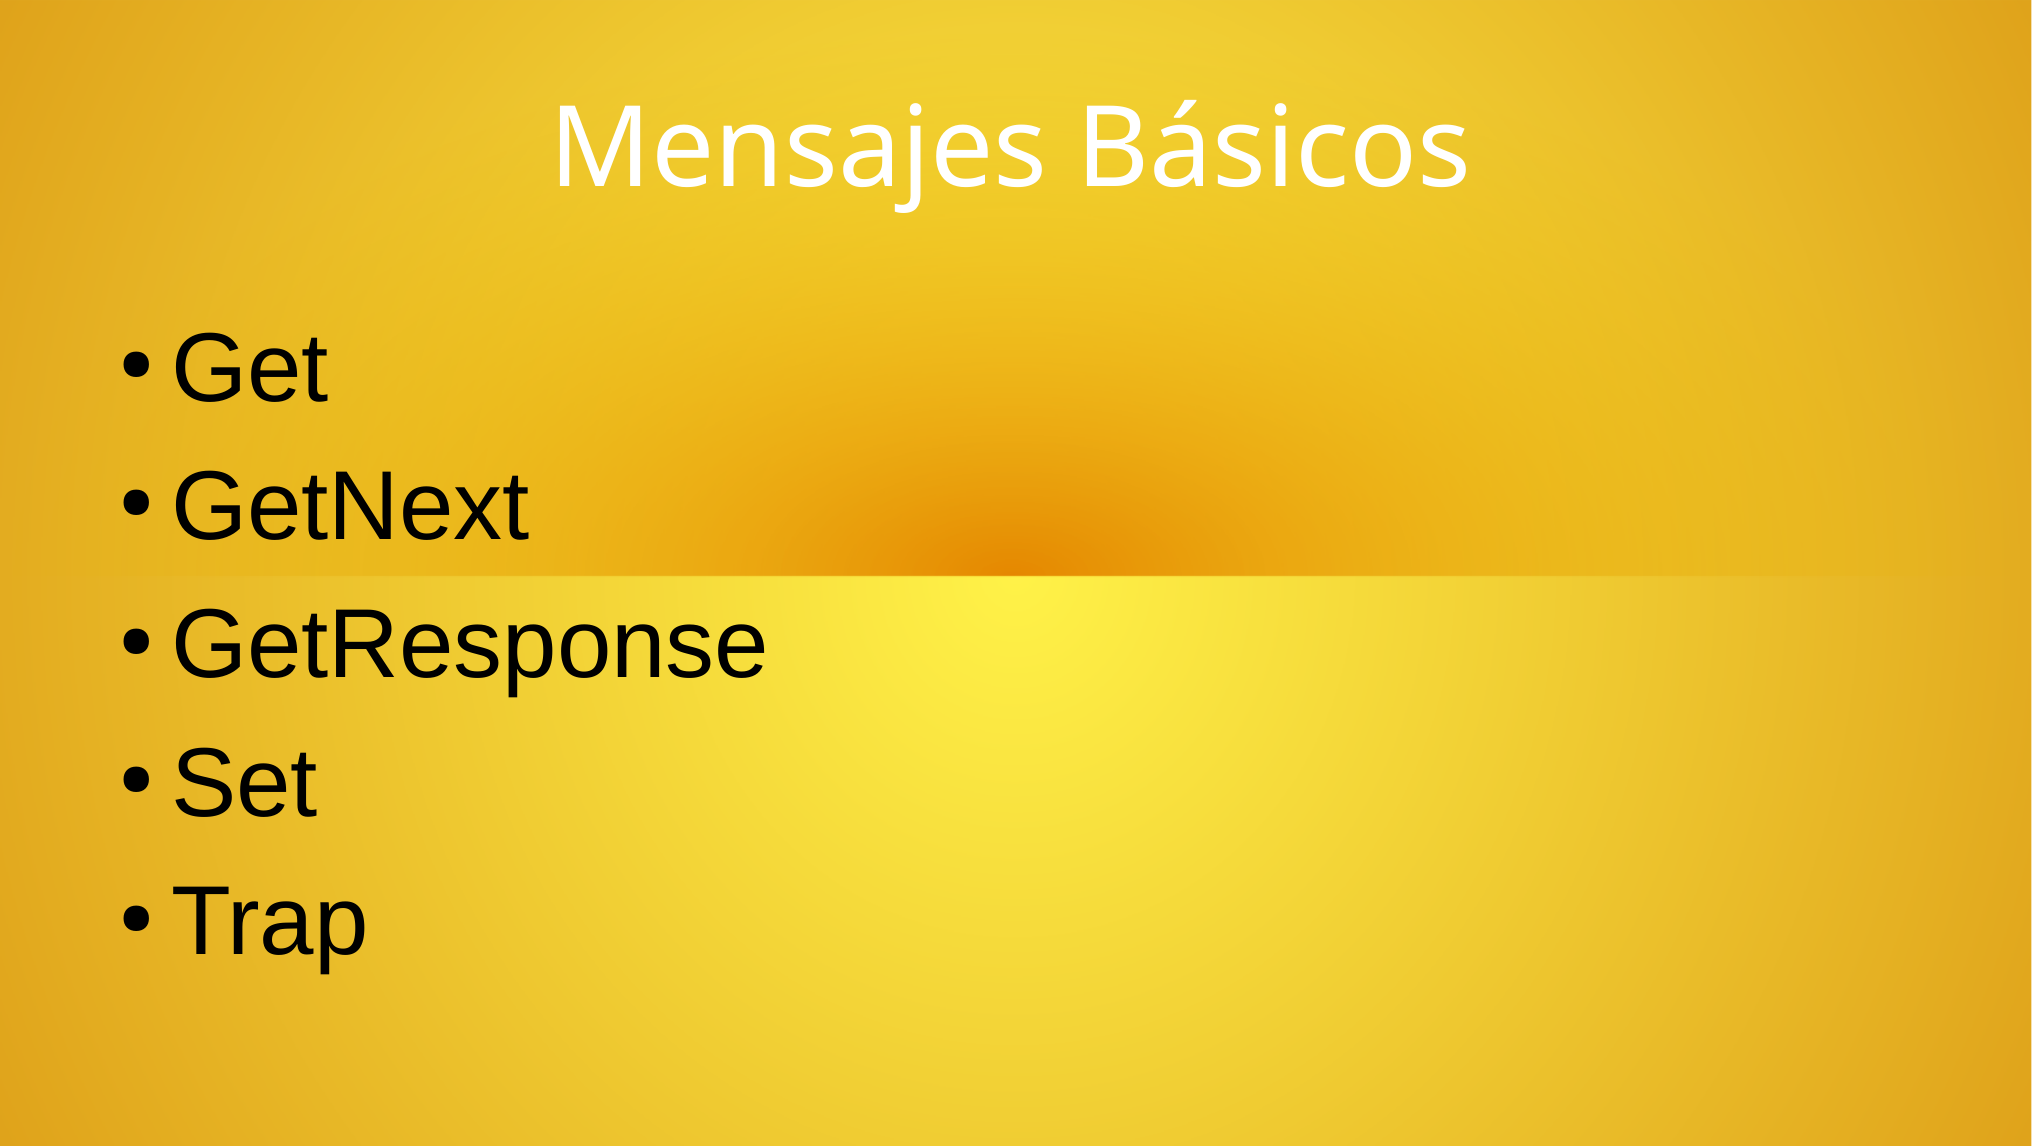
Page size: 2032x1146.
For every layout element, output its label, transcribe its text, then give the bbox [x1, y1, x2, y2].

picture [0, 0, 2032, 1146]
list Get GetNext GetResponse Set Trap [101, 312, 1930, 977]
title Mensajes Básicos [96, 47, 1926, 239]
